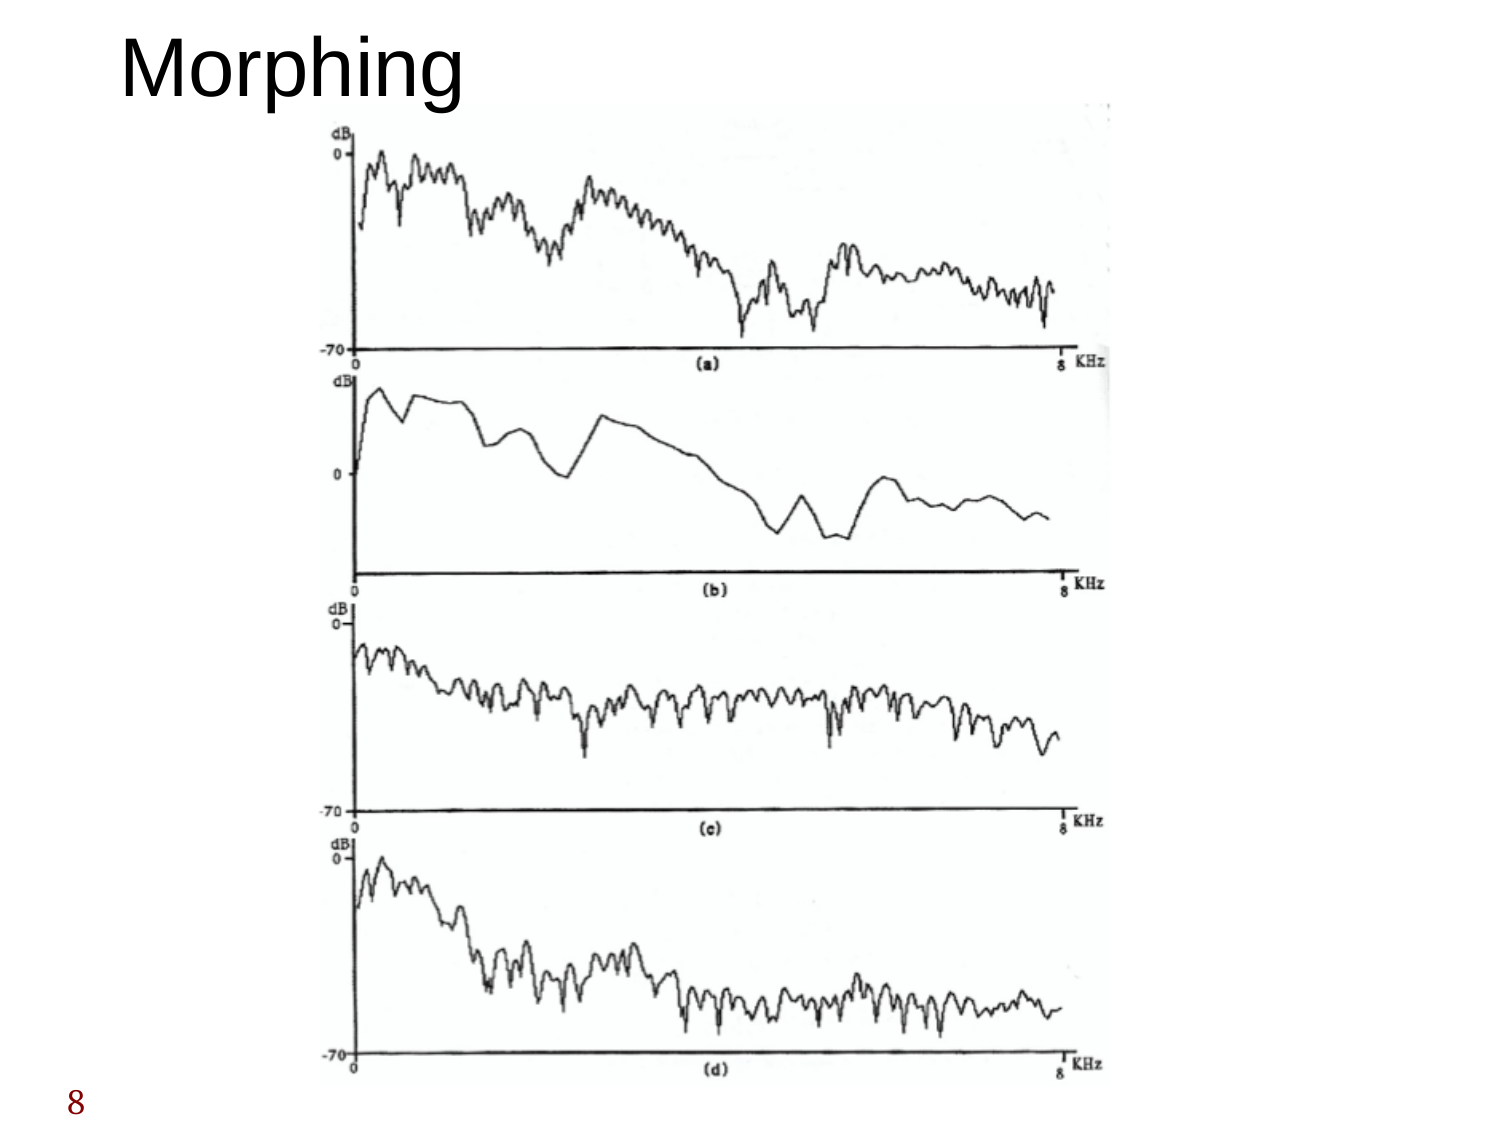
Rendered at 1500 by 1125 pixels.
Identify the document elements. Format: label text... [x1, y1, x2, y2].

title Morphing [74, 0, 1352, 163]
text_box <number> [66, 1081, 255, 1119]
picture [300, 163, 1135, 1088]
